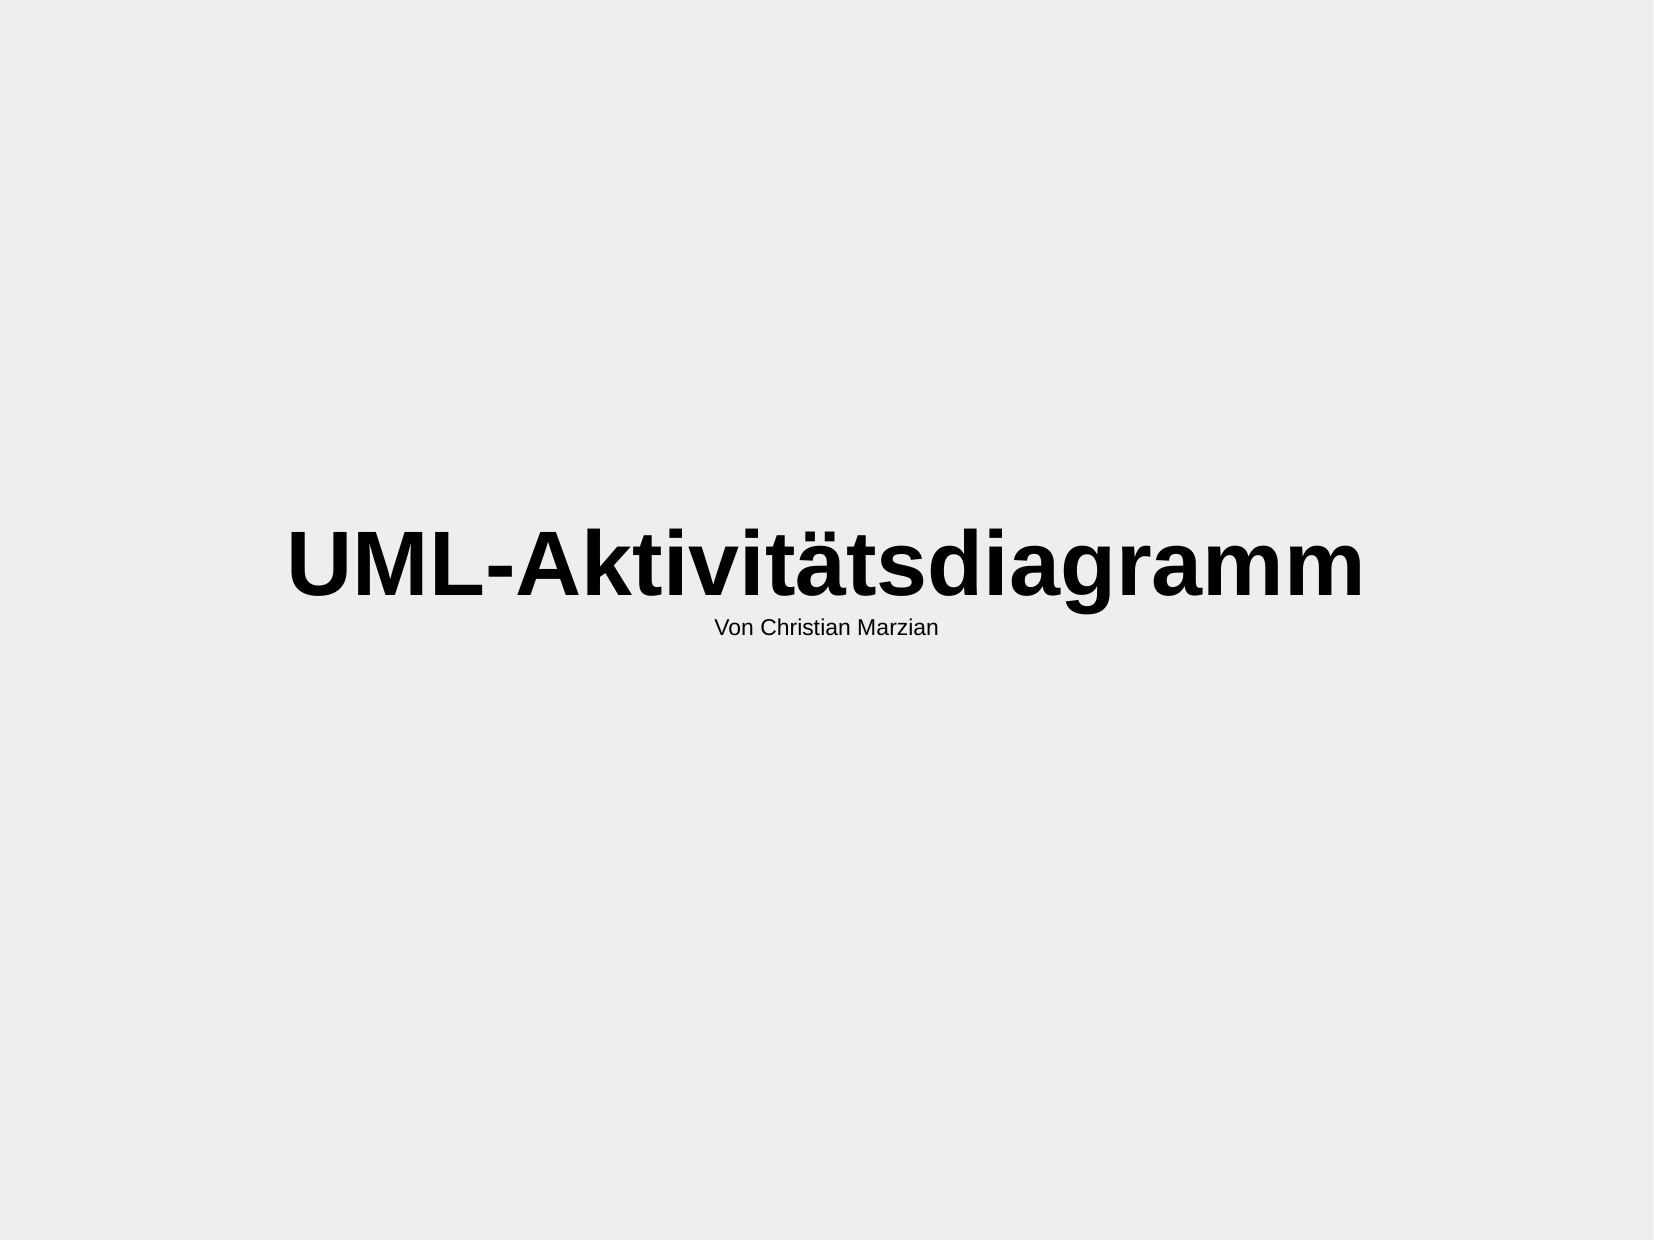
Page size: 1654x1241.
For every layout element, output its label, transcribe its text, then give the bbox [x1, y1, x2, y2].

subtitle UML-Aktivitätsdiagramm Von Christian Marzian [0, 0, 1654, 1241]
